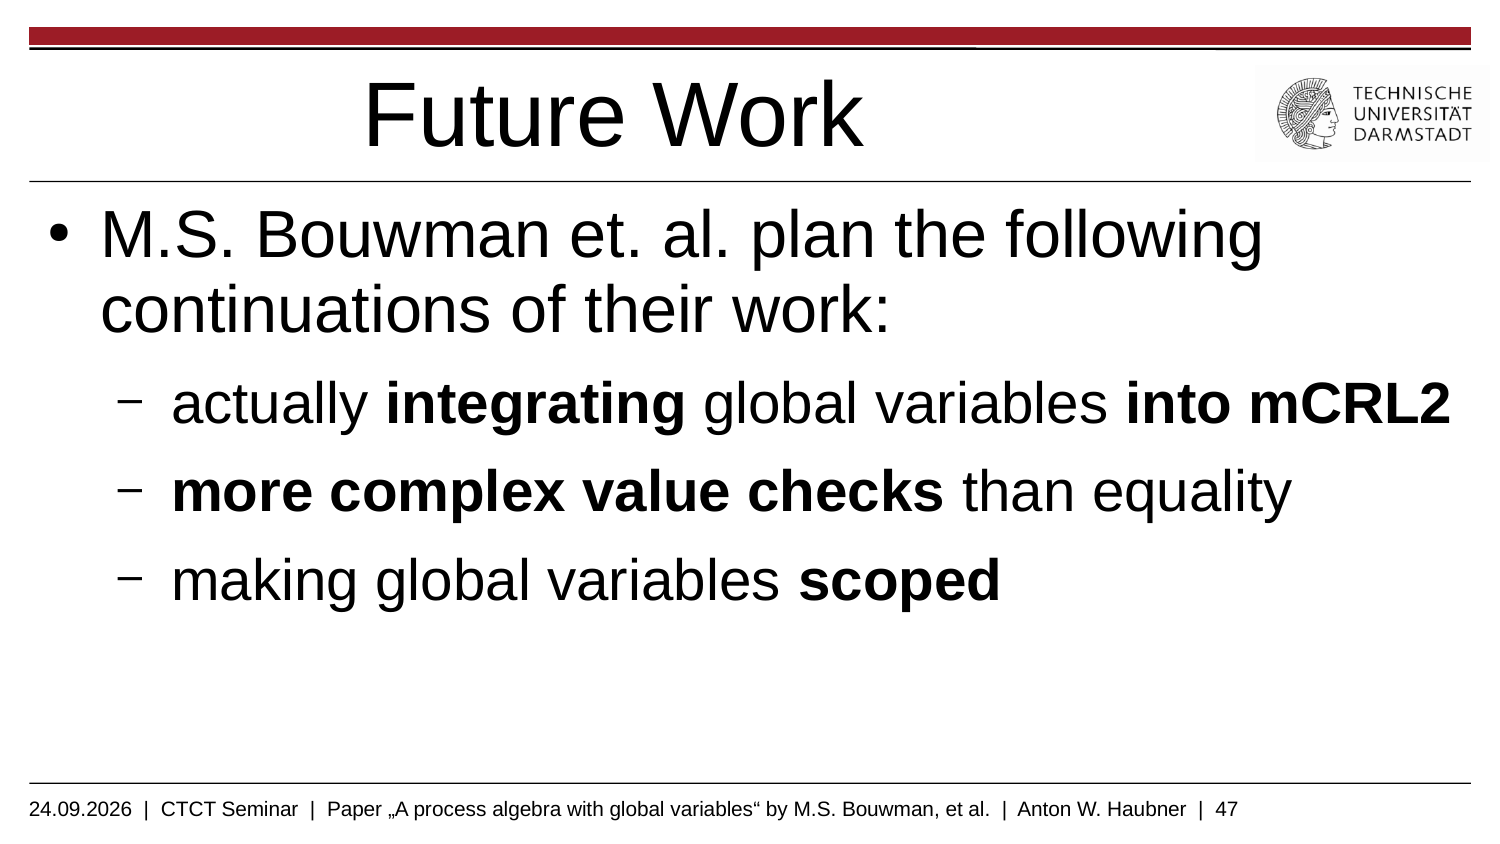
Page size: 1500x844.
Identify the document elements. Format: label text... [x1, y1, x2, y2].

title Future Work [29, 63, 1199, 167]
list M.S. Bouwman et. al. plan the following continuations of their work: actually integrating global variables into mCRL2 more complex value checks than equality making global variables scoped [29, 197, 1471, 760]
picture [1255, 65, 1490, 162]
